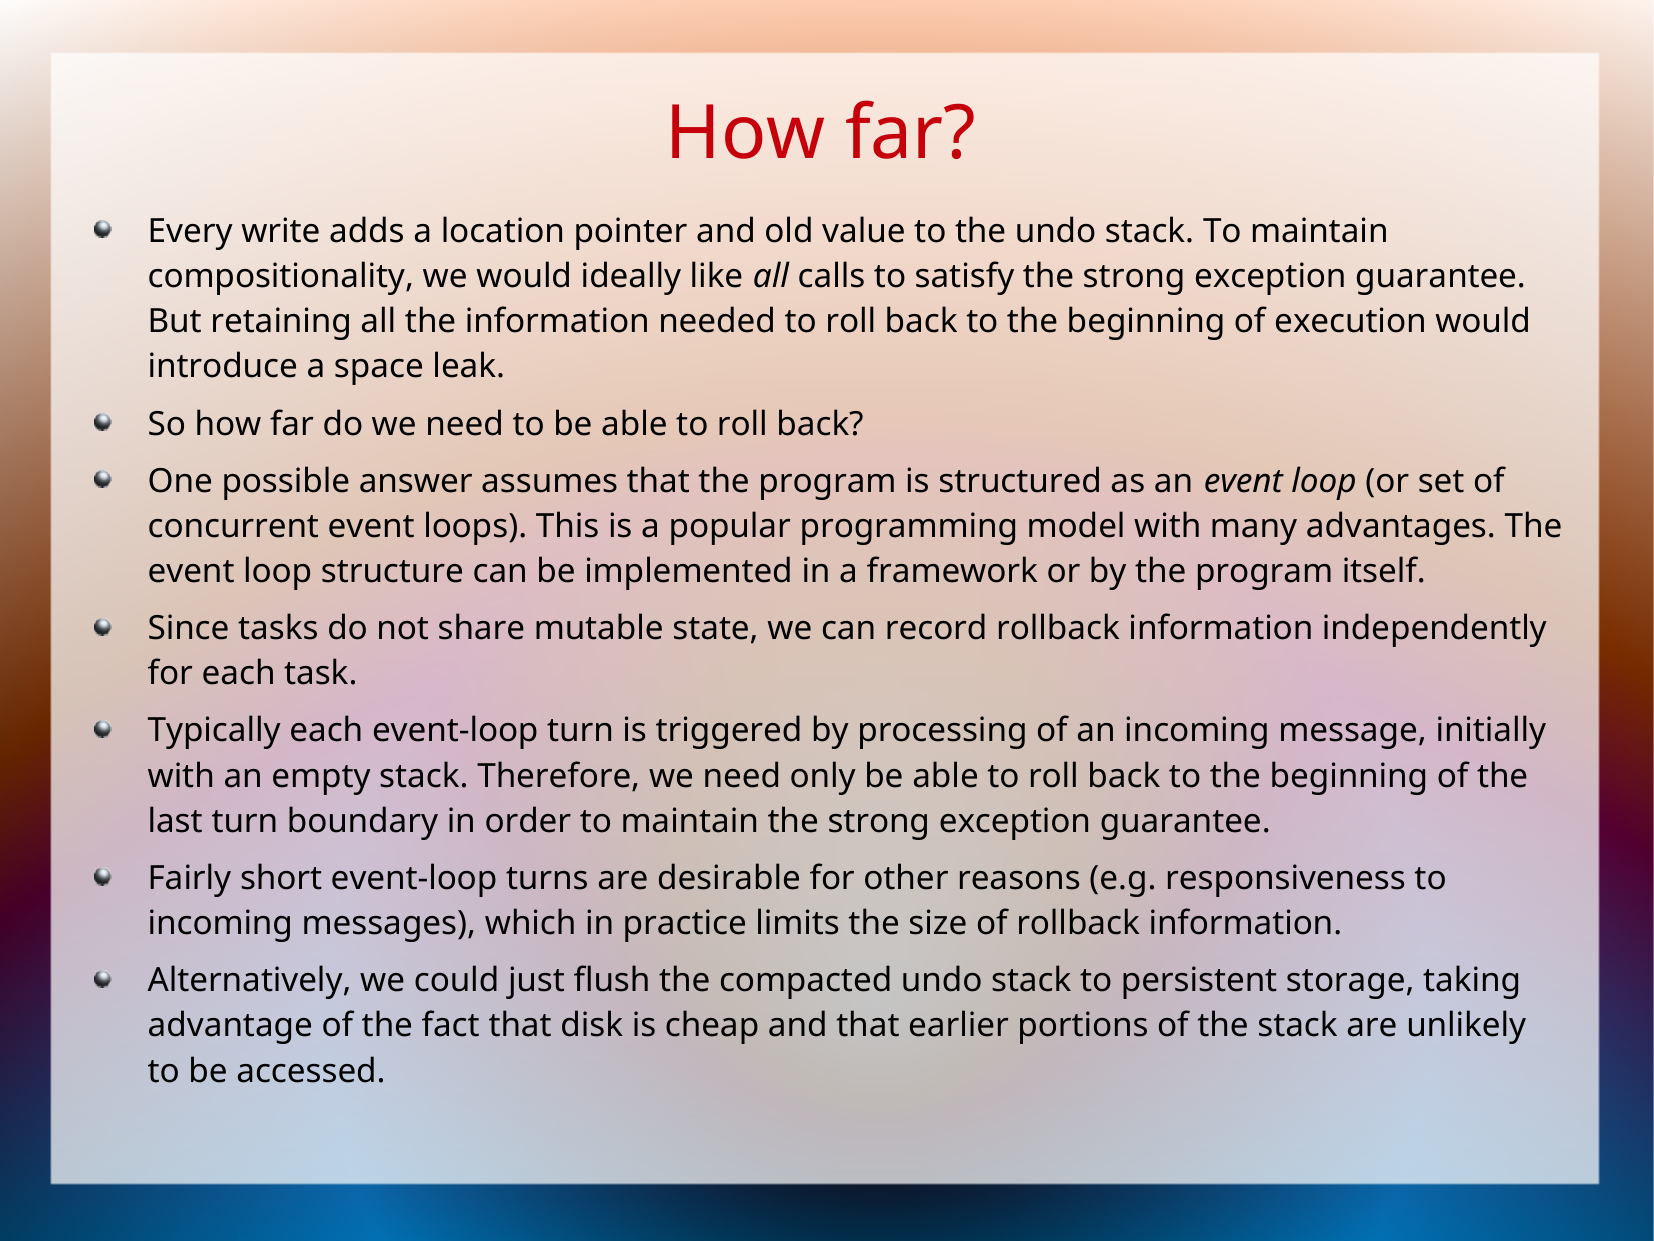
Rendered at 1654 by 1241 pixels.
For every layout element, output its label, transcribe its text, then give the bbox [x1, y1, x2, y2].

title How far? [76, 59, 1565, 200]
picture [0, 0, 1654, 1241]
list Every write adds a location pointer and old value to the undo stack. To maintain compositionality, we would ideally like all calls to satisfy the strong exception guarantee. But retaining all the information needed to roll back to the beginning of execution would introduce a space leak. So how far do we need to be able to roll back? One possible answer assumes that the program is structured as an event loop (or set of concurrent event loops). This is a popular programming model with many advantages. The event loop structure can be implemented in a framework or by the program itself. Since tasks do not share mutable state, we can record rollback information independently for each task. Typically each event-loop turn is triggered by processing of an incoming message, initially with an empty stack. Therefore, we need only be able to roll back to the beginning of the last turn boundary in order to maintain the strong exception guarantee. Fairly short event-loop turns are desirable for other reasons (e.g. responsiveness to incoming messages), which in practice limits the size of rollback information. Alternatively, we could just flush the compacted undo stack to persistent storage, taking advantage of the fact that disk is cheap and that earlier portions of the stack are unlikely to be accessed. [76, 206, 1565, 1011]
